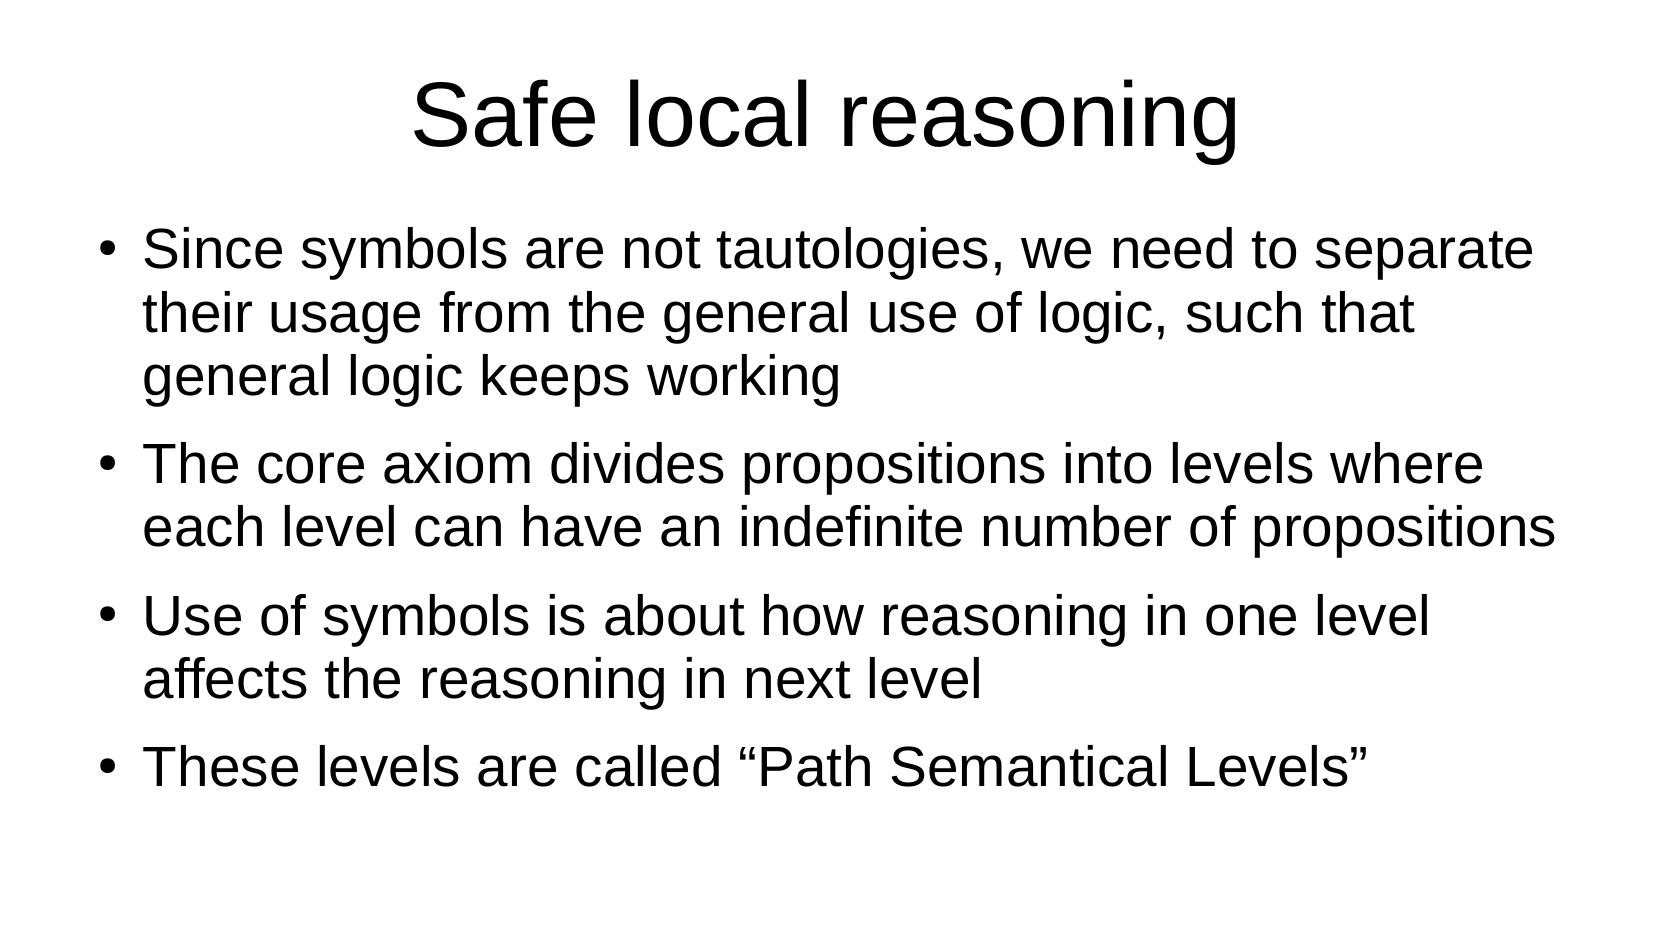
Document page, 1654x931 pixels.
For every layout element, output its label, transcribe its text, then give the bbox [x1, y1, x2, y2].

title Safe local reasoning [82, 37, 1571, 193]
list Since symbols are not tautologies, we need to separate their usage from the general use of logic, such that general logic keeps working The core axiom divides propositions into levels where each level can have an indefinite number of propositions Use of symbols is about how reasoning in one level affects the reasoning in next level These levels are called “Path Semantical Levels” [82, 217, 1571, 826]
